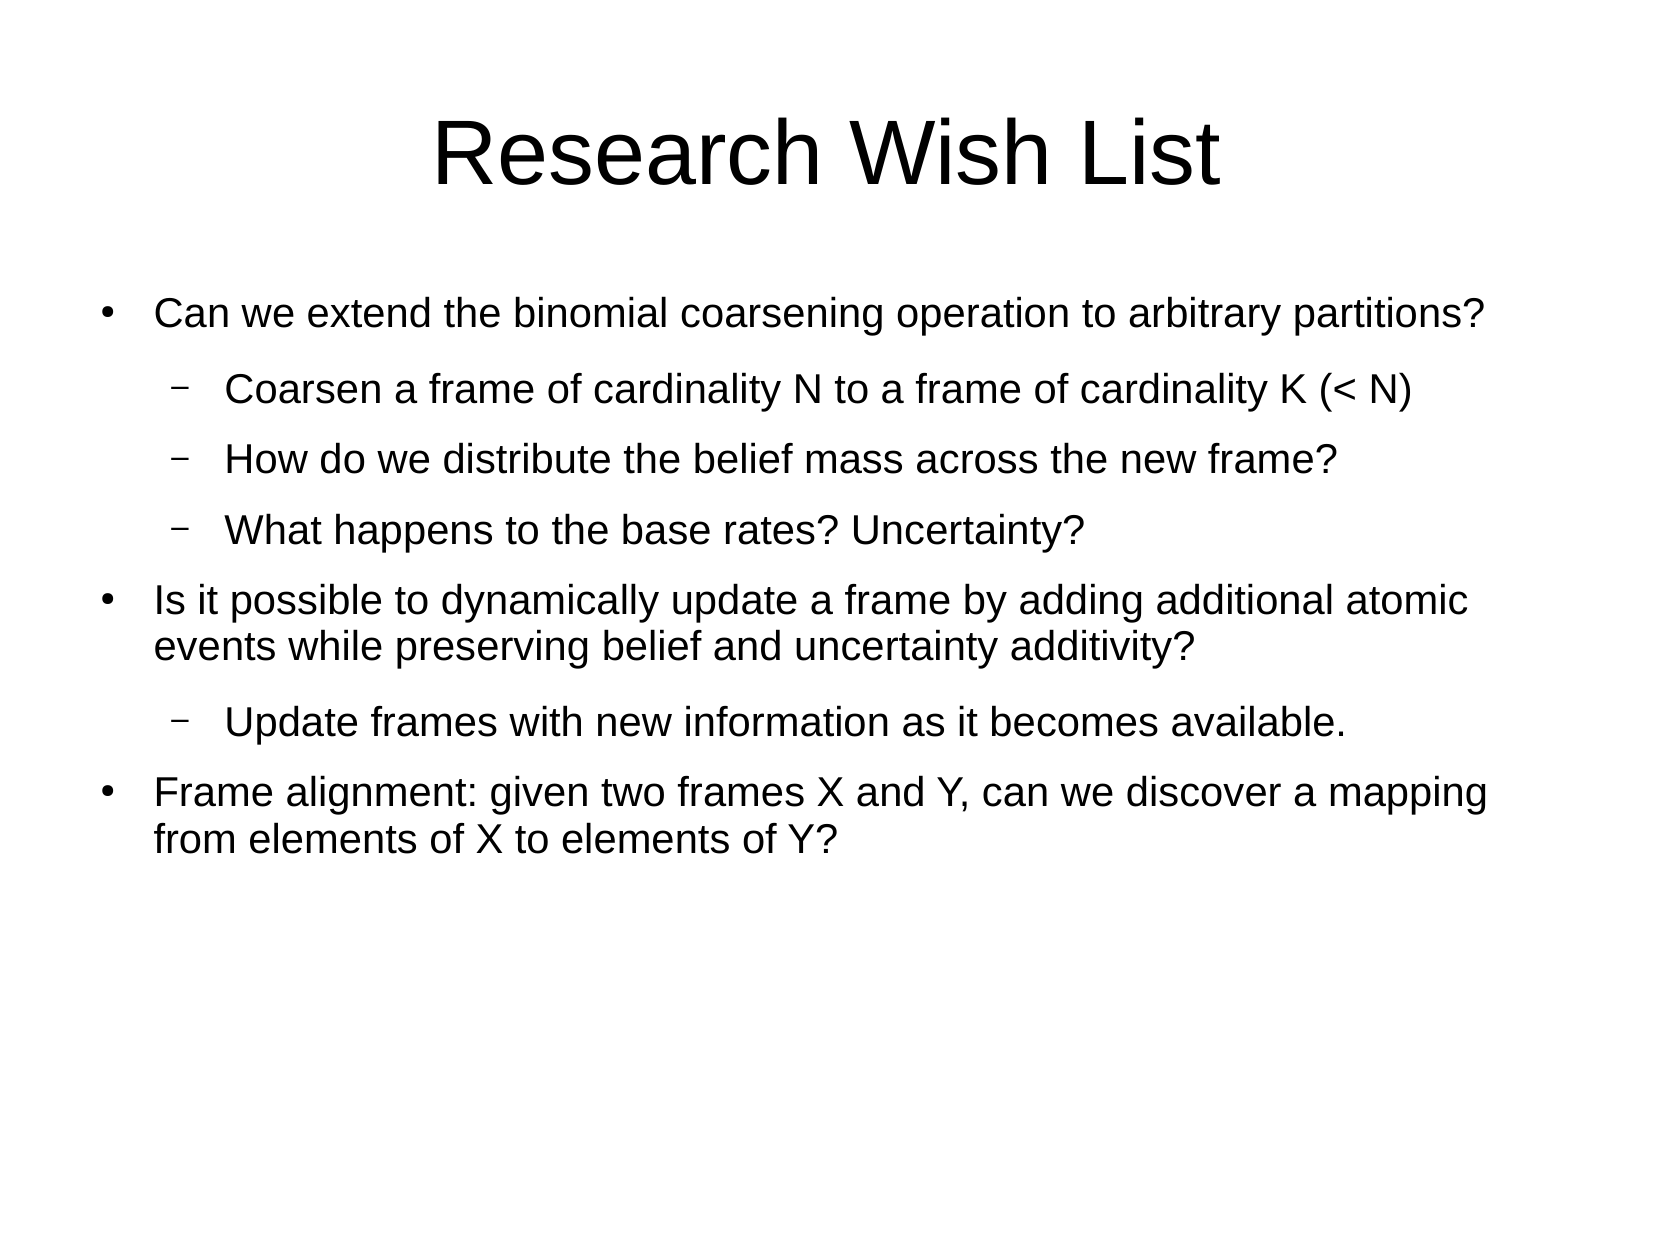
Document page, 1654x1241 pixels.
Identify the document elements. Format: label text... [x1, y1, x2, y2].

list Can we extend the binomial coarsening operation to arbitrary partitions? Coarsen a frame of cardinality N to a frame of cardinality K (< N) How do we distribute the belief mass across the new frame? What happens to the base rates? Uncertainty? Is it possible to dynamically update a frame by adding additional atomic events while preserving belief and uncertainty additivity? Update frames with new information as it becomes available. Frame alignment: given two frames X and Y, can we discover a mapping from elements of X to elements of Y? [82, 290, 1571, 1010]
title Research Wish List [82, 49, 1571, 257]
